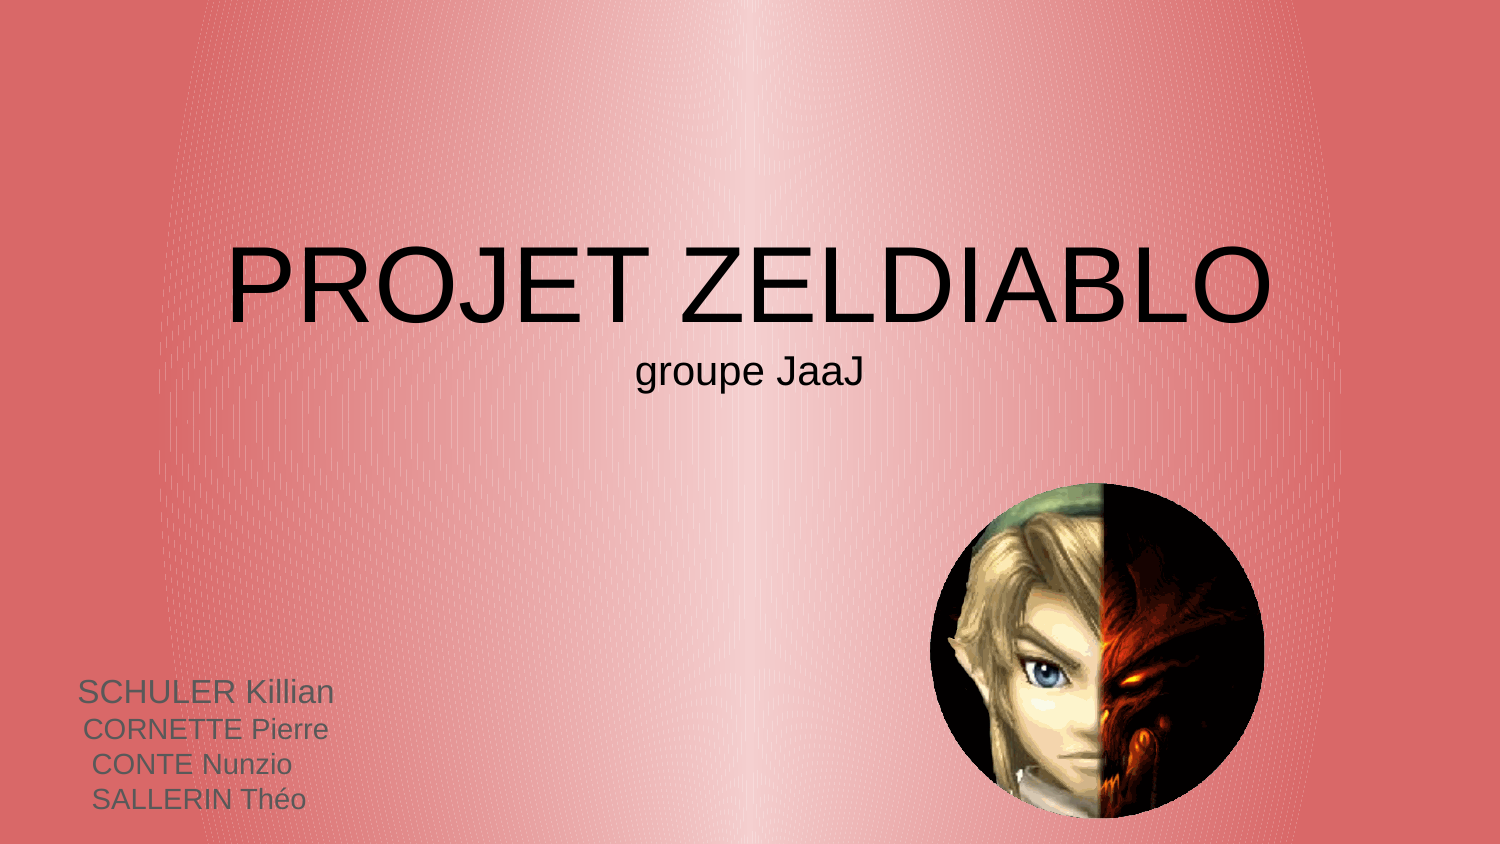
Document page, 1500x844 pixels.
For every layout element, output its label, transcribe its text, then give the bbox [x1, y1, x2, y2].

title PROJET ZELDIABLO groupe JaaJ [51, 122, 1449, 459]
picture [930, 483, 1265, 819]
subtitle SCHULER Killian CORNETTE Pierre CONTE Nunzio SALLERIN Théo [0, 655, 906, 786]
